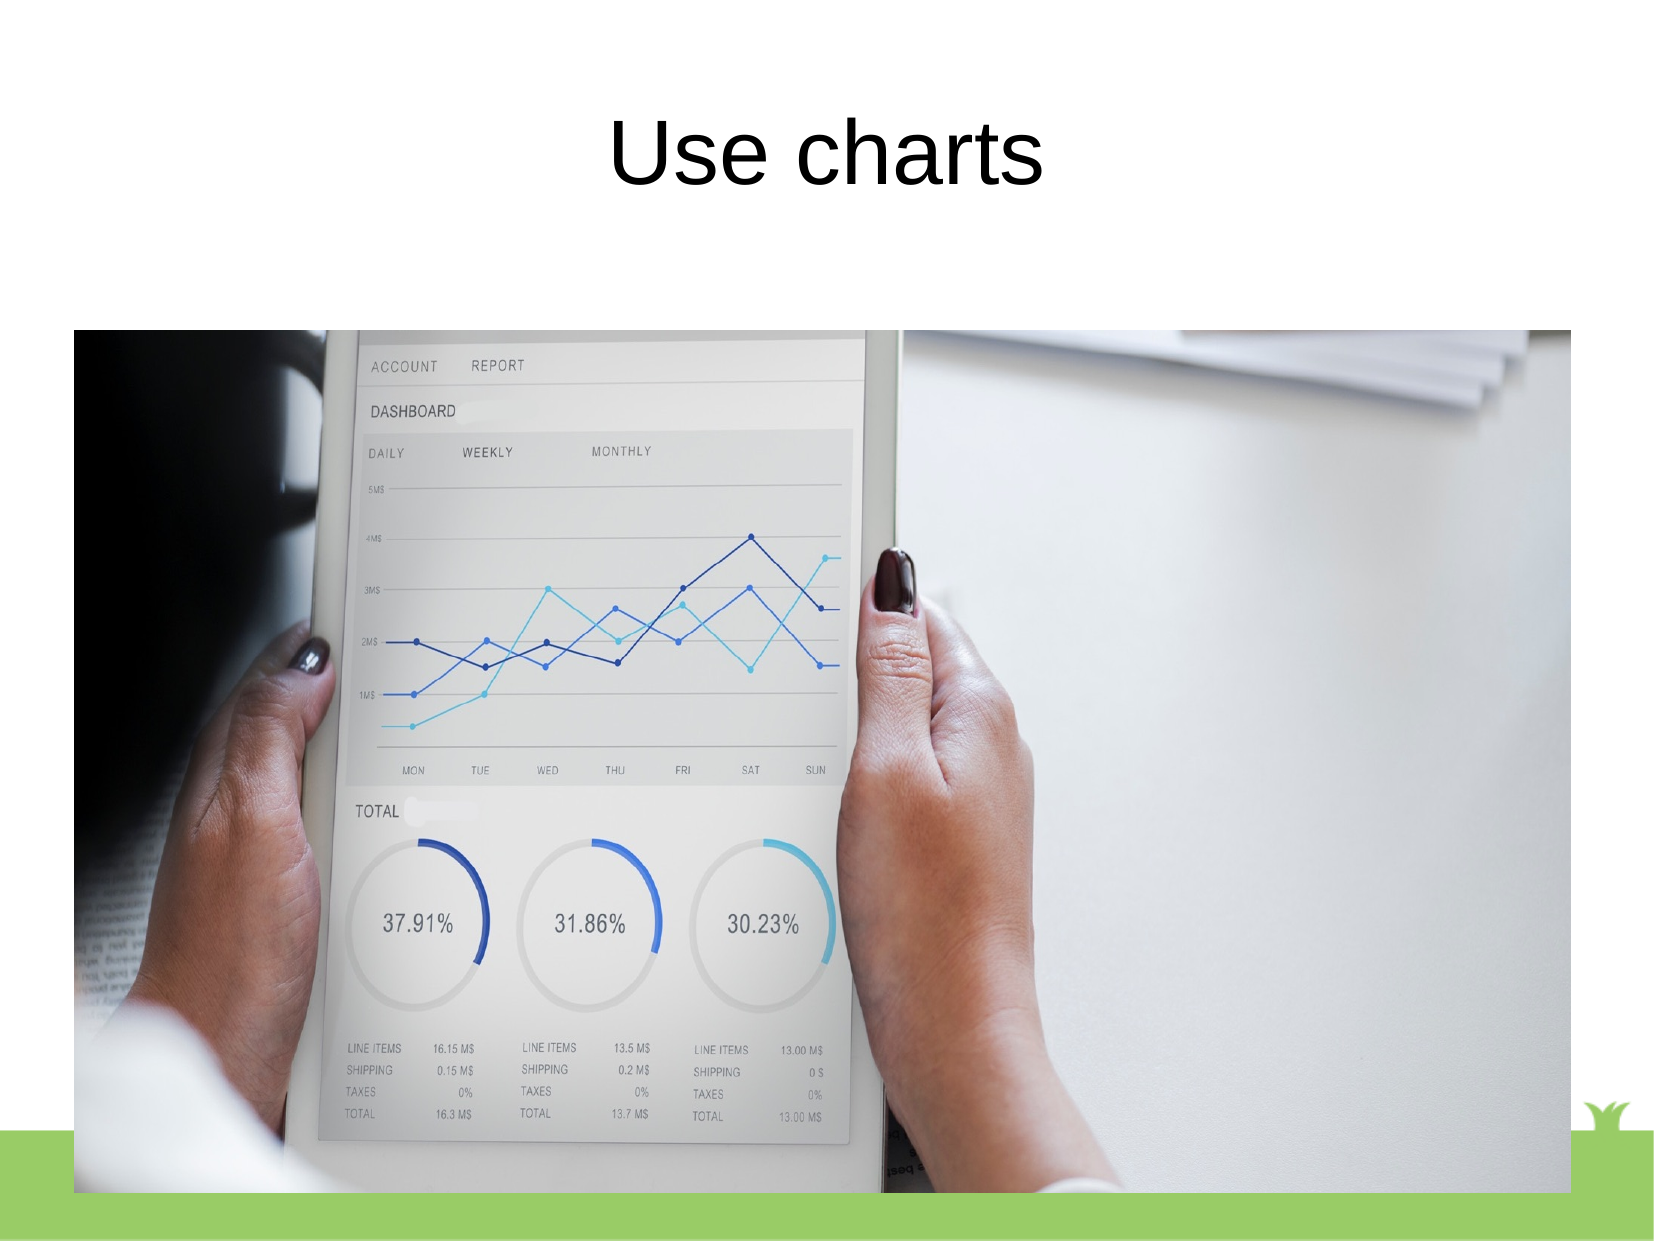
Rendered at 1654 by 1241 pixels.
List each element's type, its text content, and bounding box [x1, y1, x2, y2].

picture [0, 0, 1654, 1241]
title Use charts [82, 49, 1571, 257]
